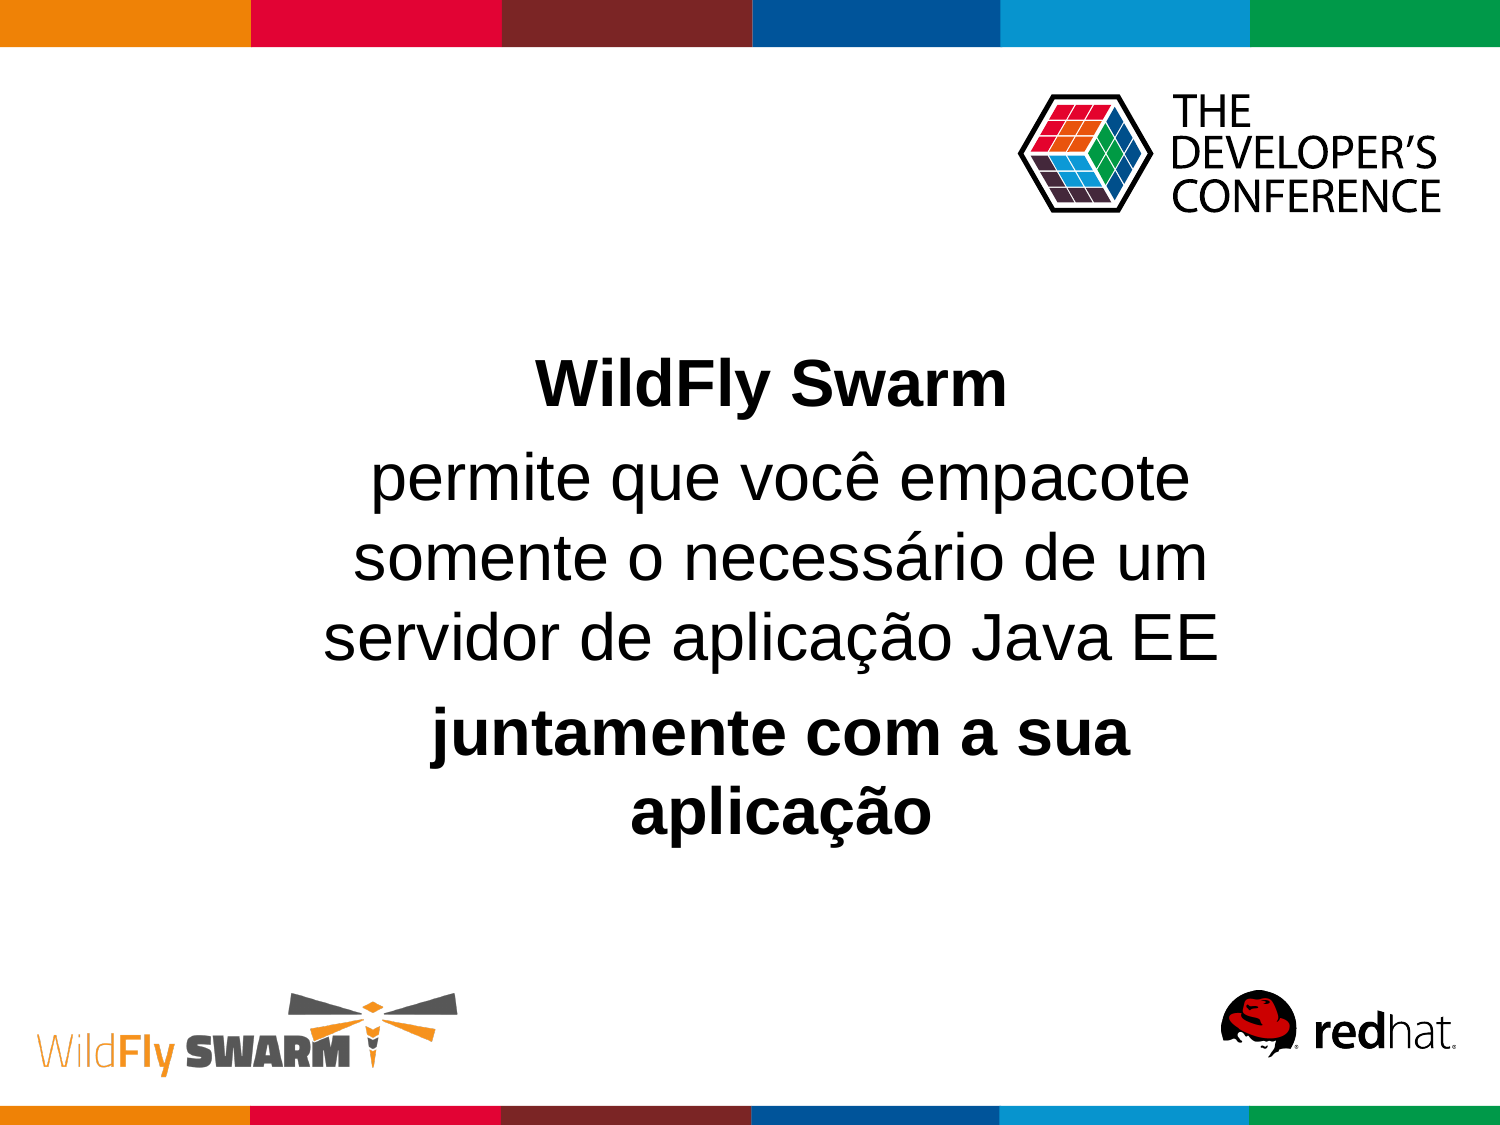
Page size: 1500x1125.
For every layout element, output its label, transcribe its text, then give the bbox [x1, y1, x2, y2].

picture [1221, 990, 1456, 1066]
picture [28, 974, 466, 1095]
subtitle WildFly Swarm permite que você empacote somente o necessário de um servidor de aplicação Java EE juntamente com a sua aplicação [315, 239, 1249, 948]
